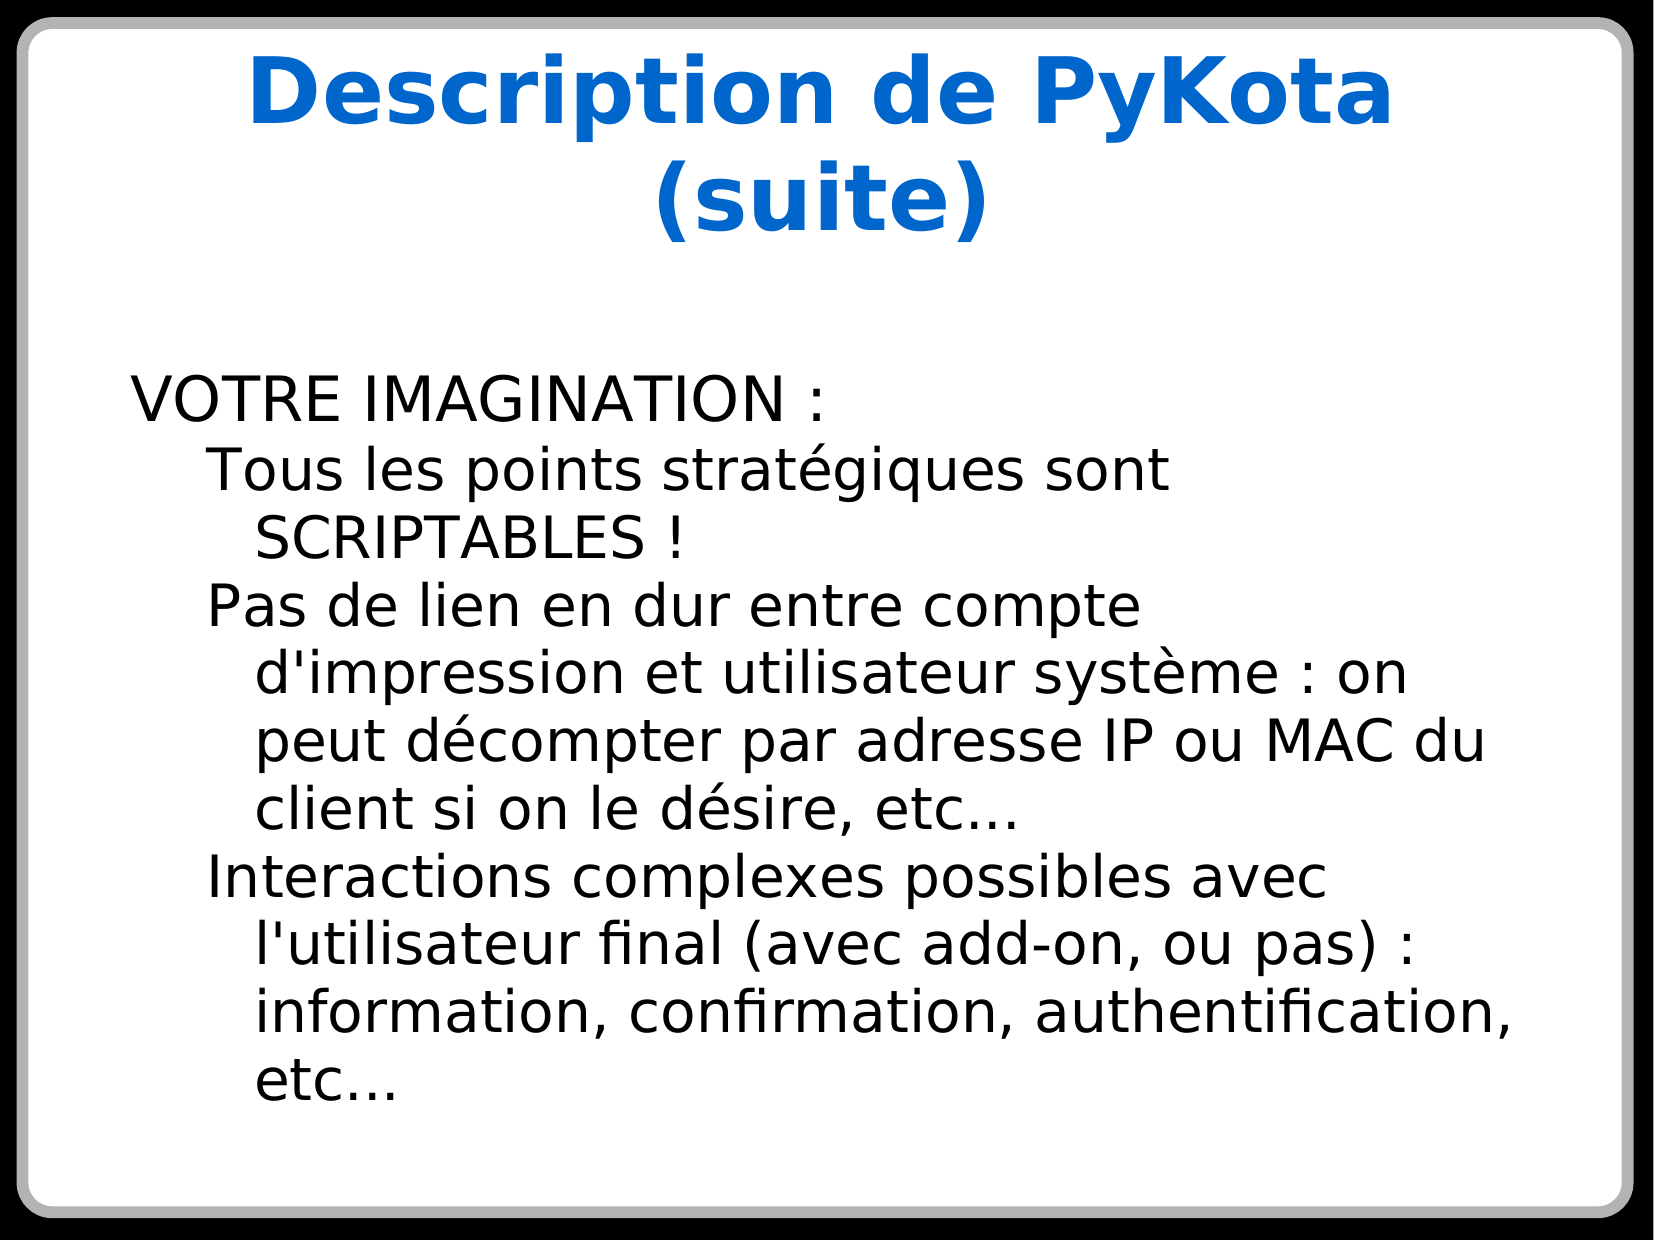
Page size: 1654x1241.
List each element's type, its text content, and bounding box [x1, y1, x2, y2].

list VOTRE IMAGINATION : Tous les points stratégiques sont SCRIPTABLES ! Pas de lien en dur entre compte d'impression et utilisateur système : on peut décompter par adresse IP ou MAC du client si on le désire, etc... Interactions complexes possibles avec l'utilisateur final (avec add-on, ou pas) : information, confirmation, authentification, etc... [112, 363, 1534, 1164]
title Description de PyKota (suite) [67, 38, 1577, 253]
